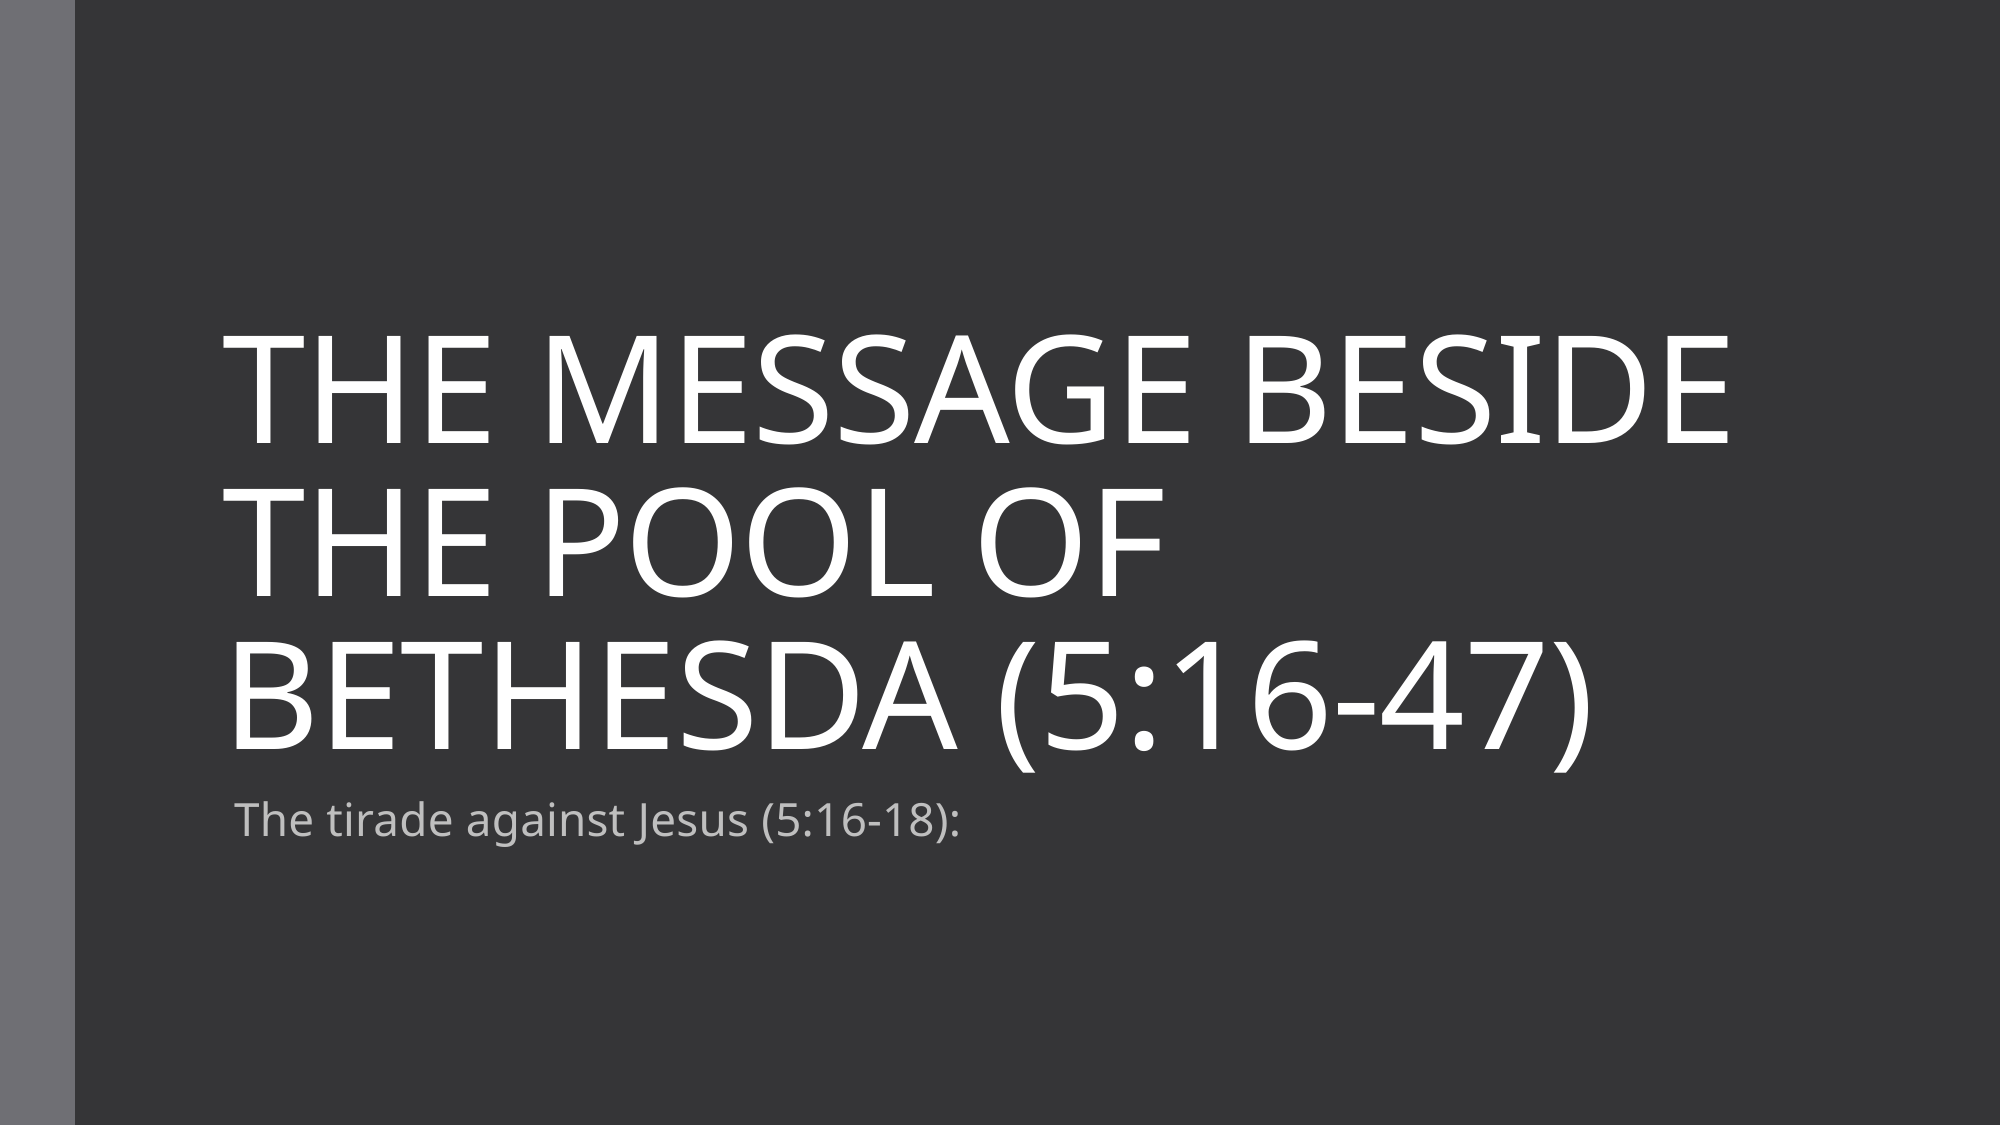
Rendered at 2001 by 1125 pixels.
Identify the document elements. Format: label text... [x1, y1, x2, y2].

title THE MESSAGE BESIDE THE POOL OF BETHESDA (5:16-47) [206, 124, 1752, 787]
subtitle The tirade against Jesus (5:16-18): [206, 787, 1752, 1066]
